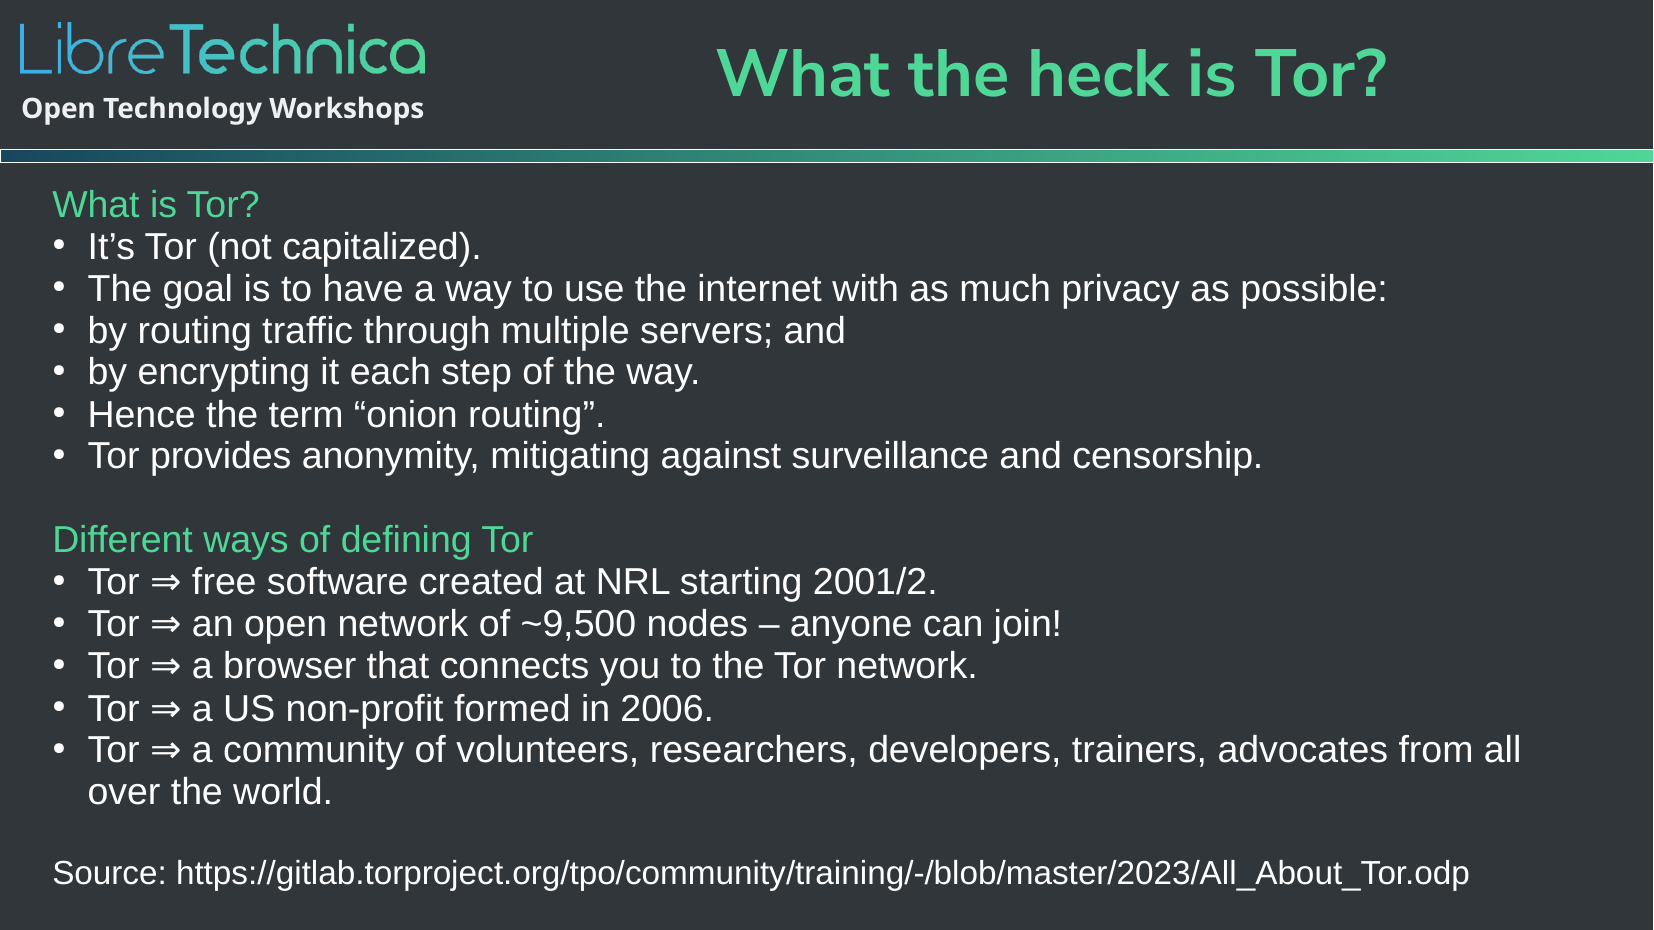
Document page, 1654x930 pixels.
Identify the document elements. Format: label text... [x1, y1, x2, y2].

title Open Technology Workshops [0, 72, 448, 142]
picture [20, 22, 425, 72]
text_box What the heck is Tor? [449, 0, 1653, 161]
text_box What is Tor? It’s Tor (not capitalized). The goal is to have a way to use the internet with as much privacy as possible: by routing traffic through multiple servers; and by encrypting it each step of the way. Hence the term “onion routing”. Tor provides anonymity, mitigating against surveillance and censorship. Different ways of defining Tor Tor ⇒ free software created at NRL starting 2001/2. Tor ⇒ an open network of ~9,500 nodes – anyone can join! Tor ⇒ a browser that connects you to the Tor network. Tor ⇒ a US non-profit formed in 2006. Tor ⇒ a community of volunteers, researchers, developers, trainers, advocates from all over the world. Source: https://gitlab.torproject.org/tpo/community/training/-/blob/master/2023/All_About_Tor.odp [37, 175, 1613, 900]
text_box [0, 149, 1653, 163]
